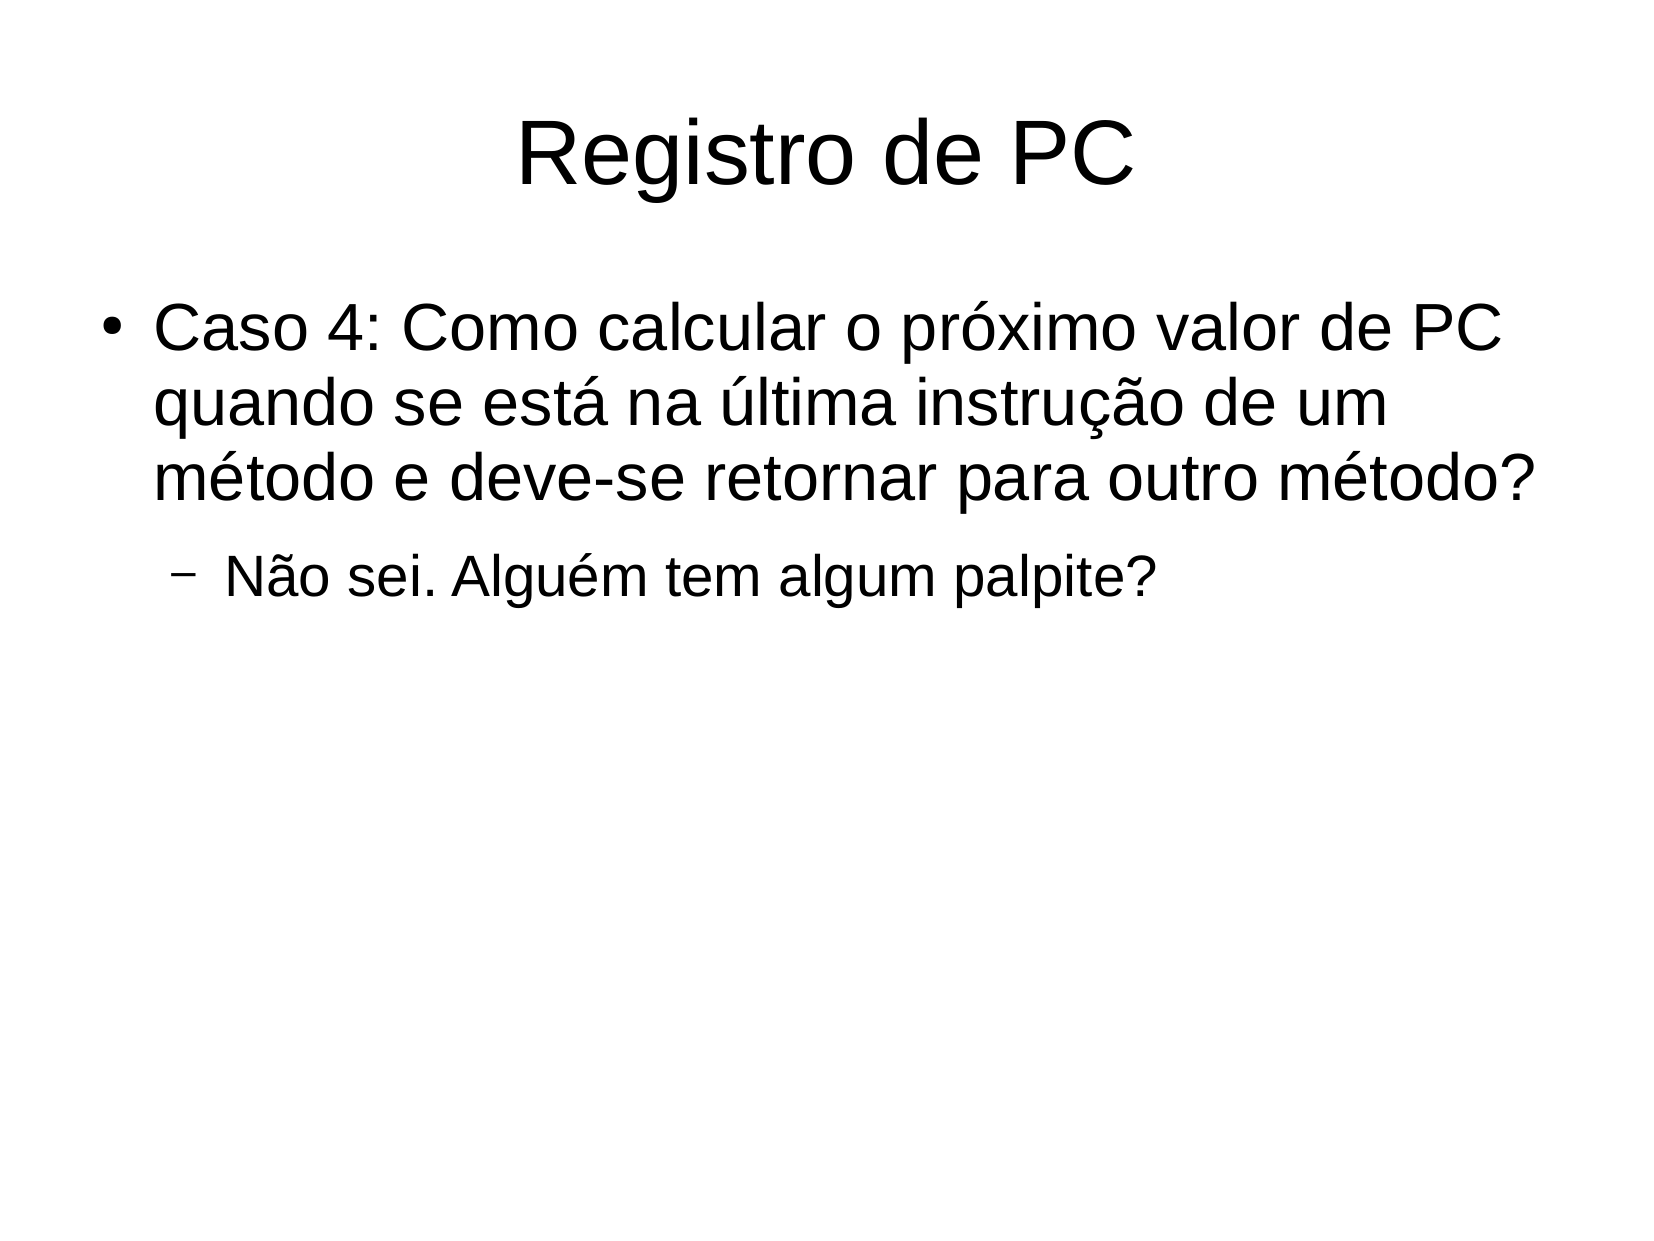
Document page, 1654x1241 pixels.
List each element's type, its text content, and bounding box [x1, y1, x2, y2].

title Registro de PC [82, 49, 1571, 257]
list Caso 4: Como calcular o próximo valor de PC quando se está na última instrução de um método e deve-se retornar para outro método? Não sei. Alguém tem algum palpite? [82, 290, 1571, 1010]
